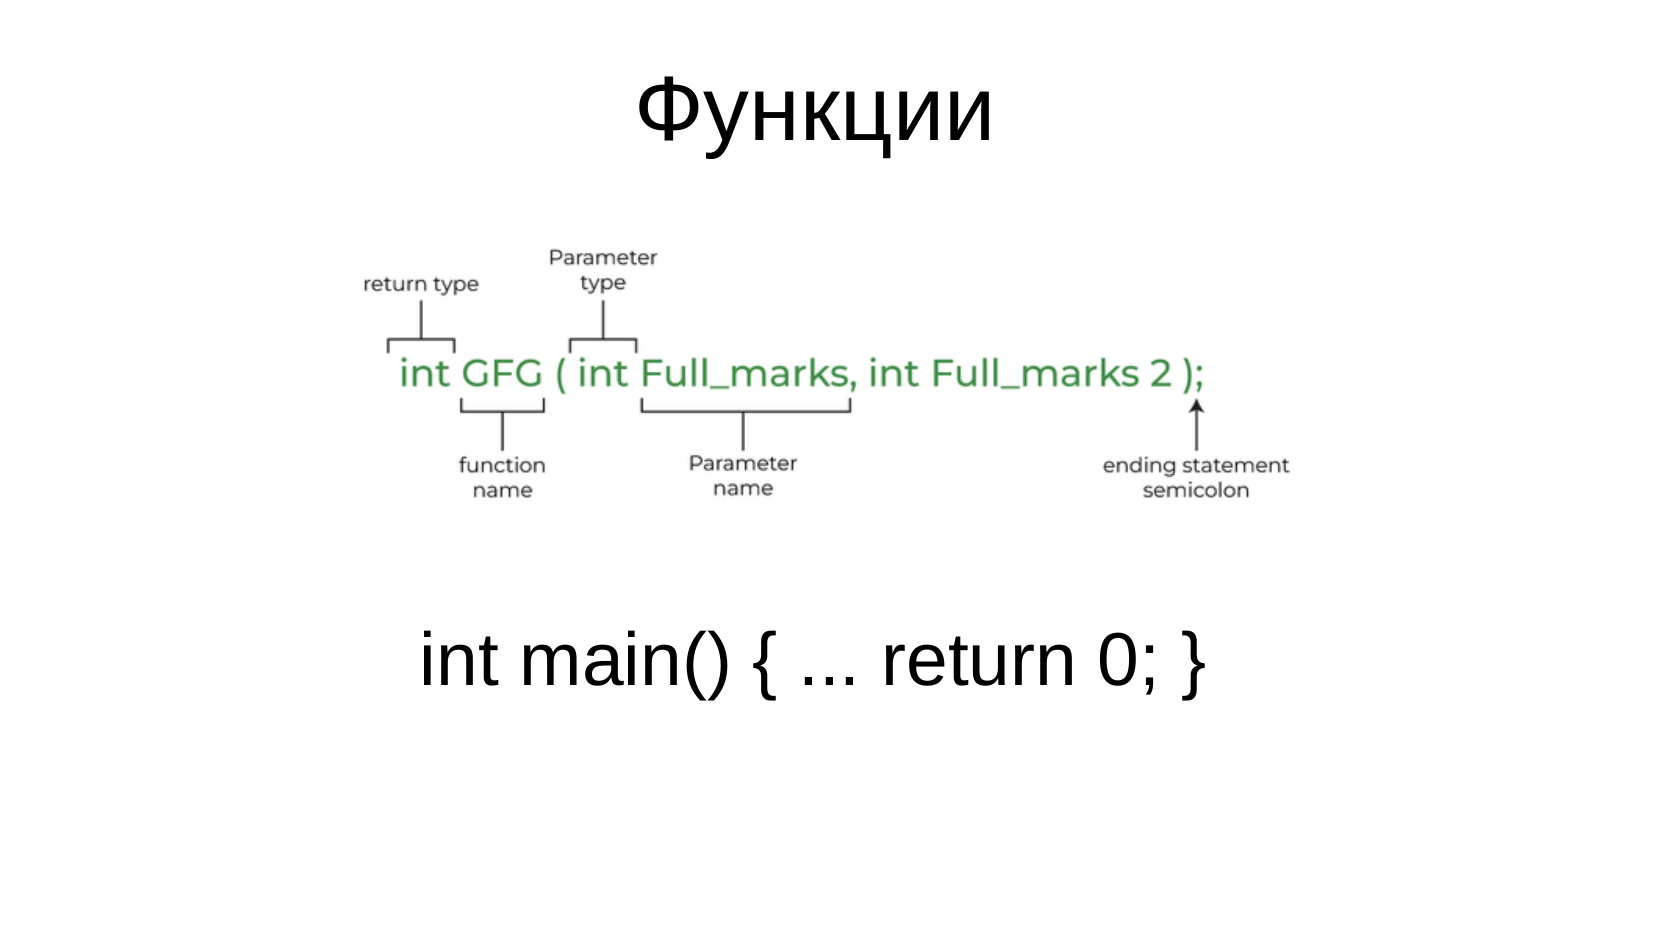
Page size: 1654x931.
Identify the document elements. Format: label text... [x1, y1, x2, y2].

picture [315, 205, 1347, 541]
title Функции [70, 31, 1559, 187]
text_box int main() { ... return 0; } [405, 610, 1246, 721]
